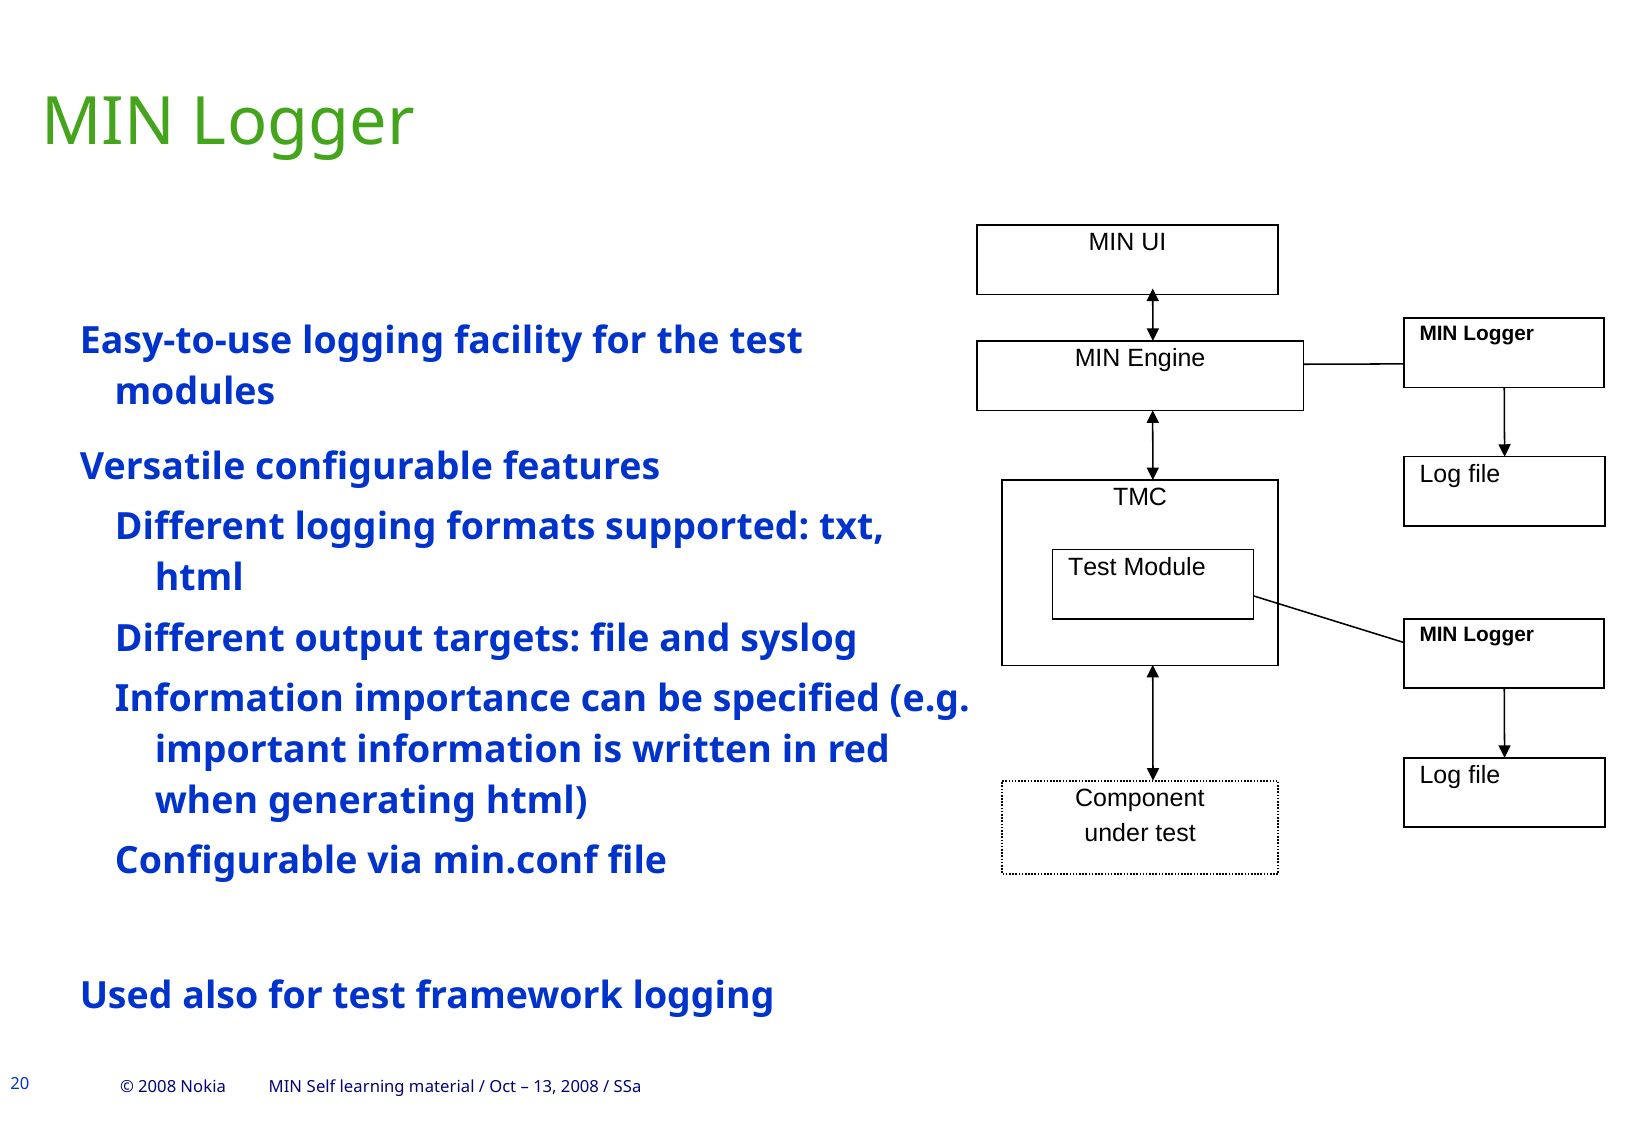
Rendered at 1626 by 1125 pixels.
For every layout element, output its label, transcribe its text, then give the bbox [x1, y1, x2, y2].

text_box MIN Engine [977, 340, 1304, 411]
text_box Log file [1403, 757, 1605, 828]
text_box MIN Logger [1403, 618, 1605, 689]
text_box Test Module [1052, 549, 1254, 620]
text_box Log file [1403, 456, 1605, 526]
text_box MIN Logger [1403, 317, 1605, 388]
text_box Component under test [1002, 781, 1279, 875]
title MIN Logger [41, 70, 1504, 174]
text_box TMC [1002, 480, 1279, 666]
text_box MIN UI [977, 225, 1279, 295]
list Easy-to-use logging facility for the test modules Versatile configurable features Different logging formats supported: txt, html Different output targets: file and syslog Information importance can be specified (e.g. important information is written in red when generating html) Configurable via min.conf file Used also for test framework logging [65, 306, 989, 1092]
